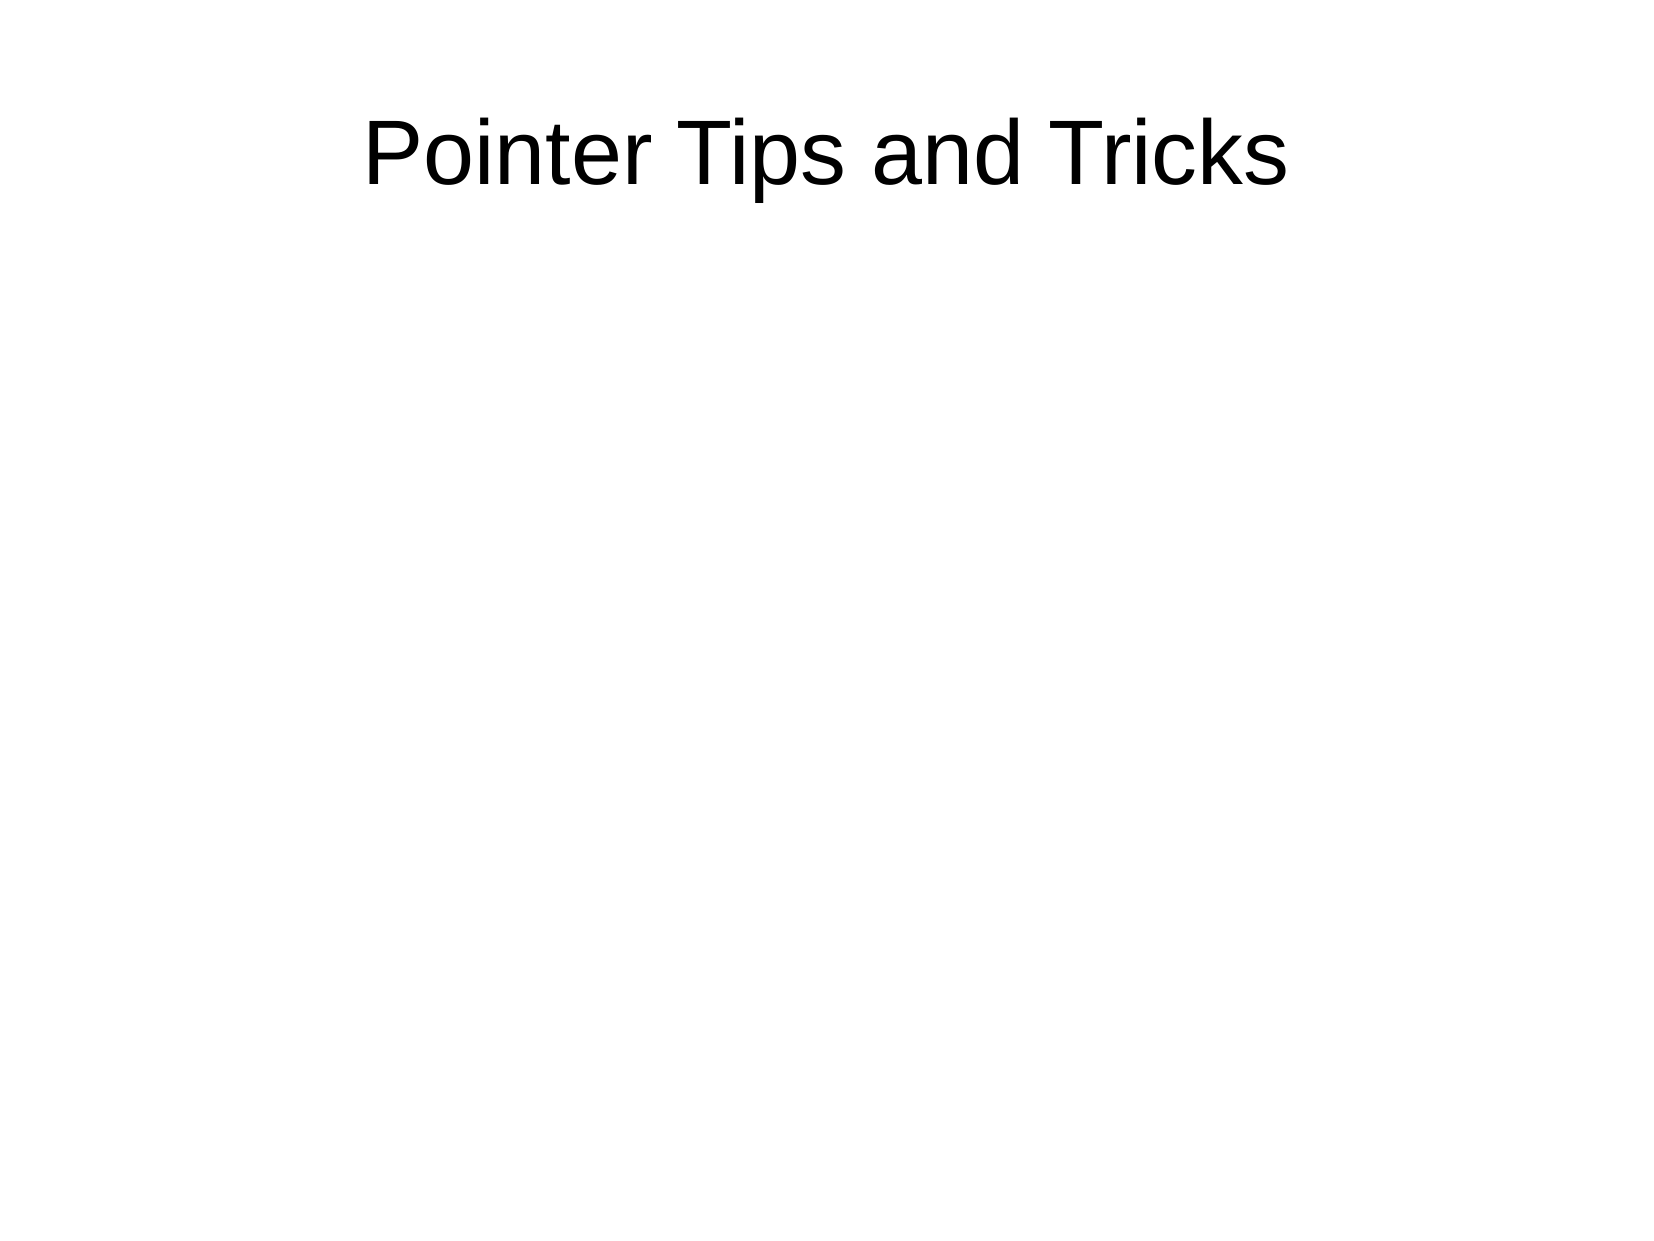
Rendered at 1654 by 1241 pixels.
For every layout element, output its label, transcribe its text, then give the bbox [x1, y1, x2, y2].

title Pointer Tips and Tricks [82, 49, 1571, 257]
